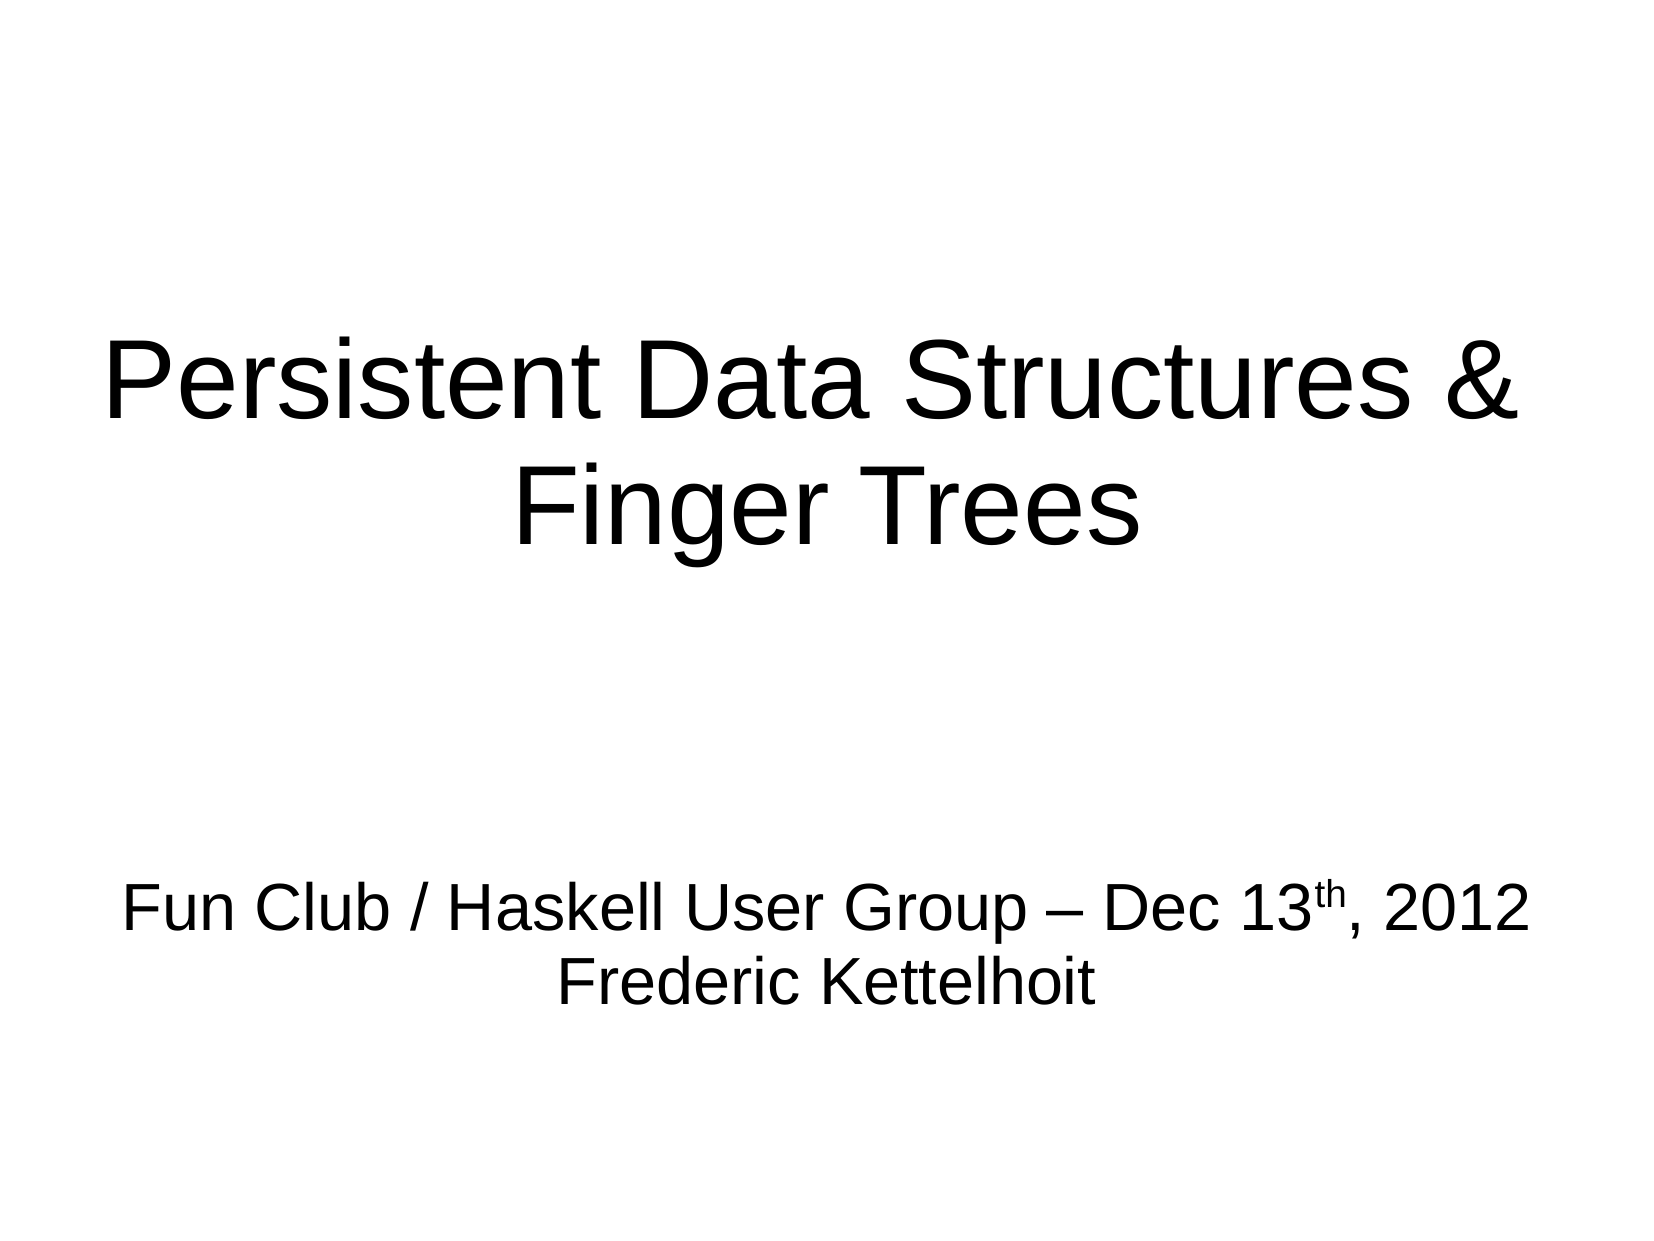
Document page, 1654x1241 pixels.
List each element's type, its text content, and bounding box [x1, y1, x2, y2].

title Persistent Data Structures & Finger Trees [82, 316, 1571, 568]
subtitle Fun Club / Haskell User Group – Dec 13th, 2012 Frederic Kettelhoit [82, 780, 1571, 1109]
